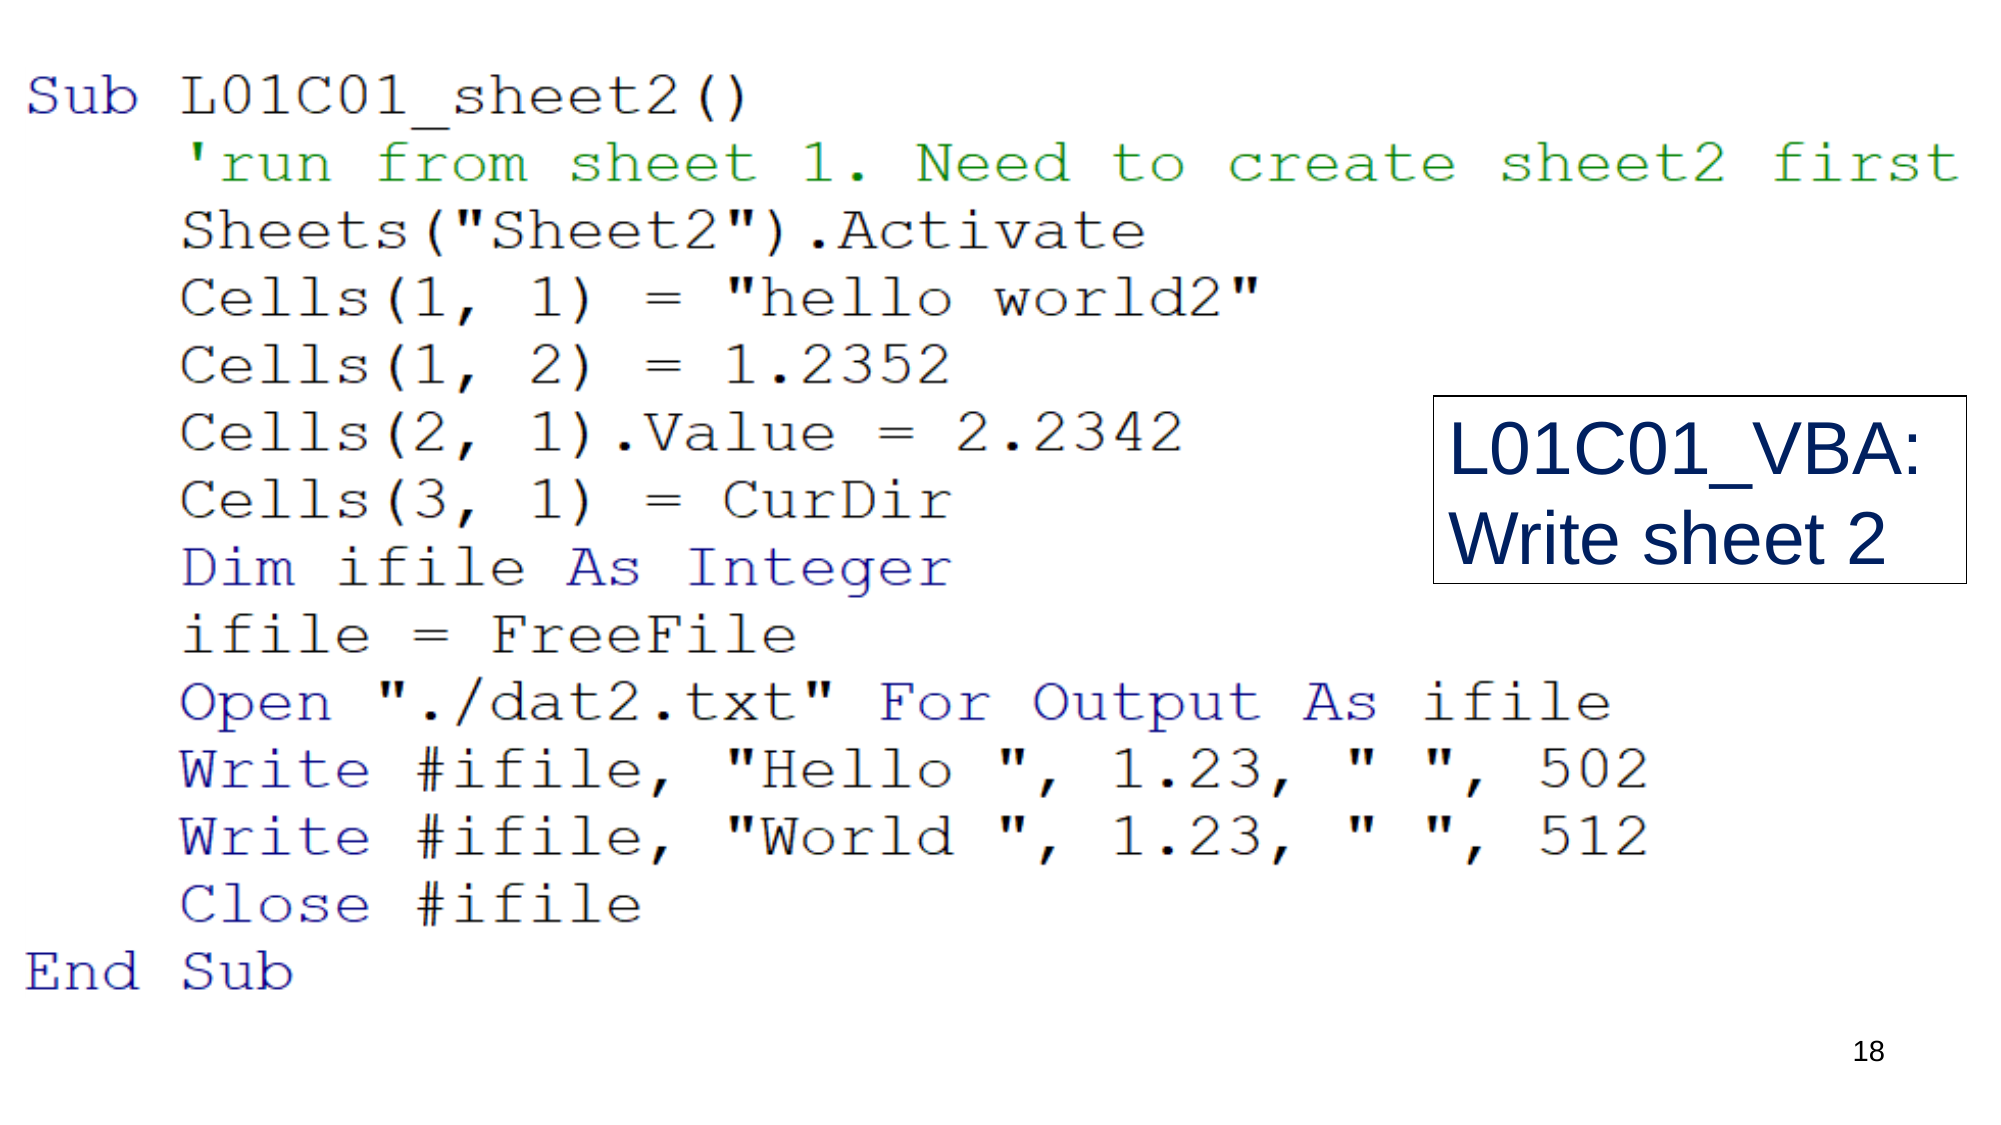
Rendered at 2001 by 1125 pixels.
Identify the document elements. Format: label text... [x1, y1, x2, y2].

slide_number <number> [1433, 1024, 1900, 1103]
title L01C01_VBA: Write sheet 2 [1433, 395, 1967, 584]
picture [24, 67, 1967, 998]
